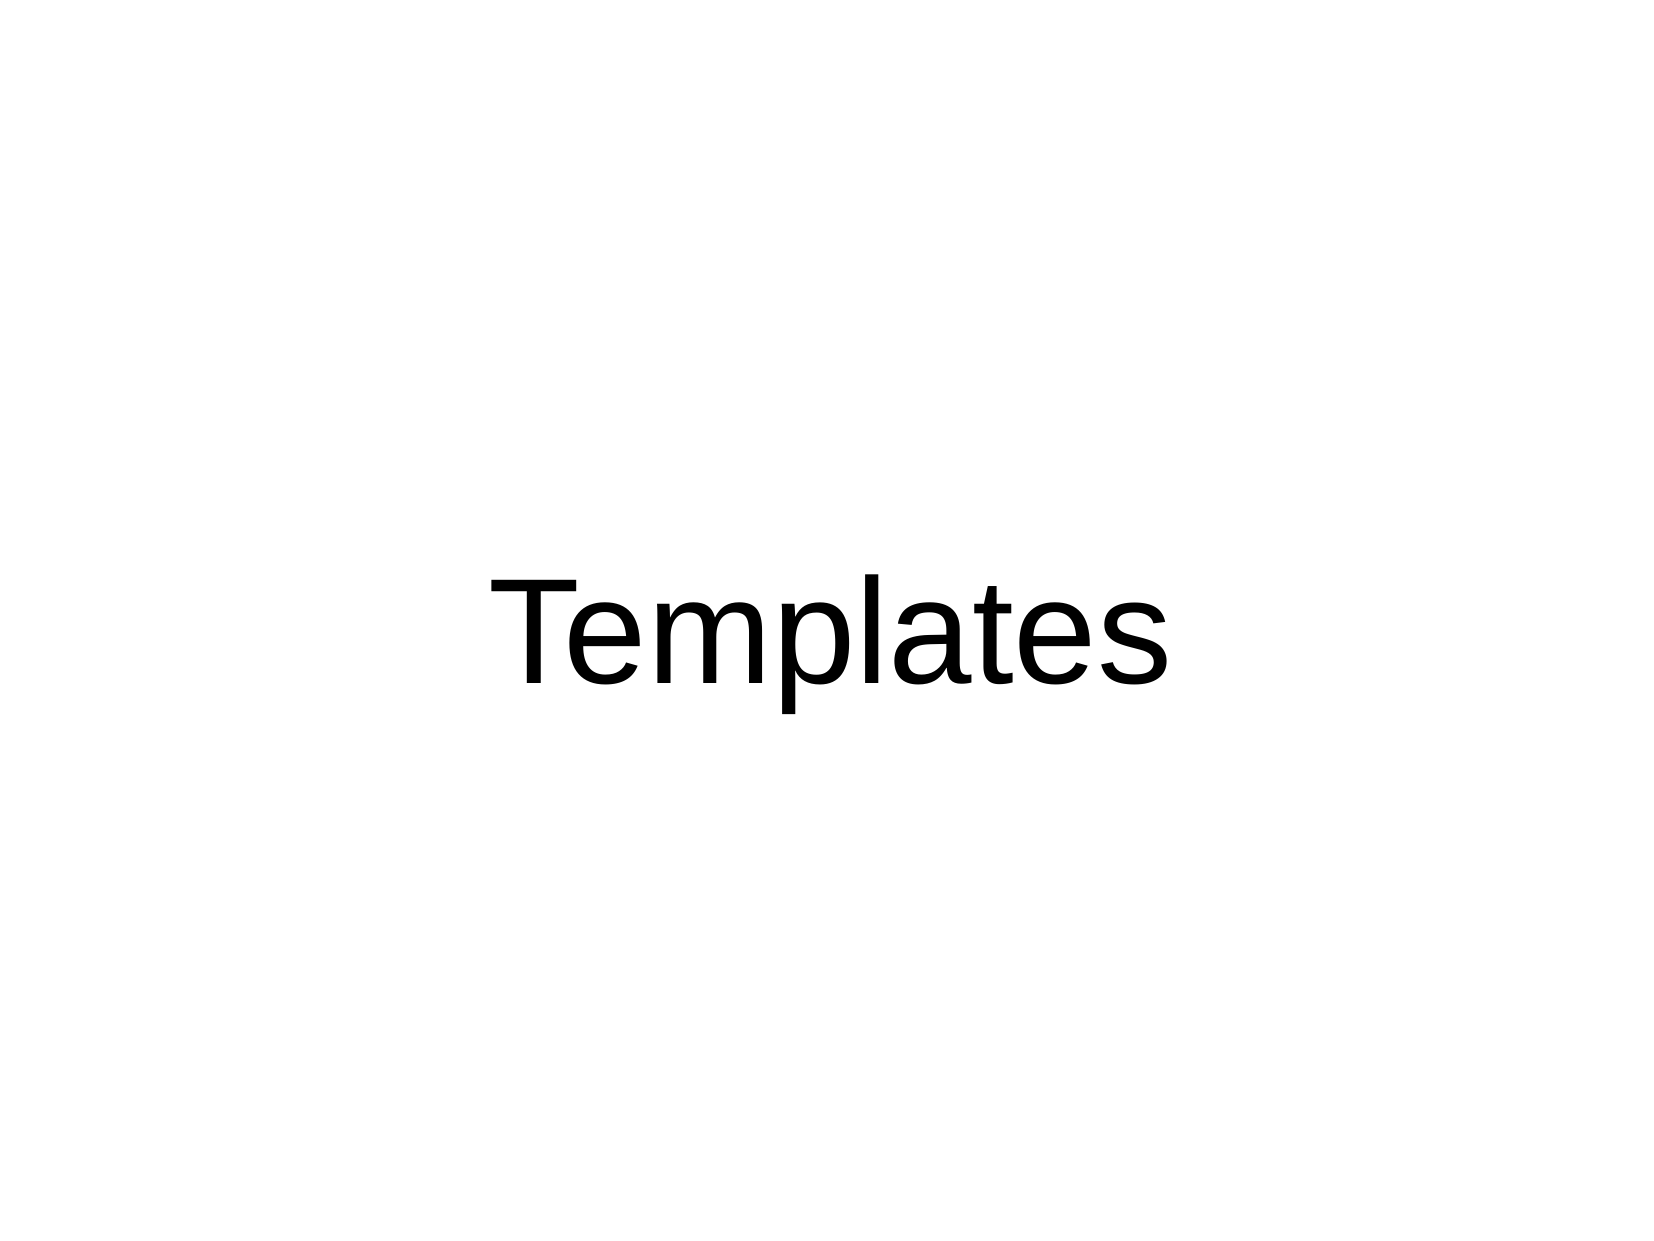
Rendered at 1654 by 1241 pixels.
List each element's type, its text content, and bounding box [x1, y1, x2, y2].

title Templates [86, 527, 1576, 736]
